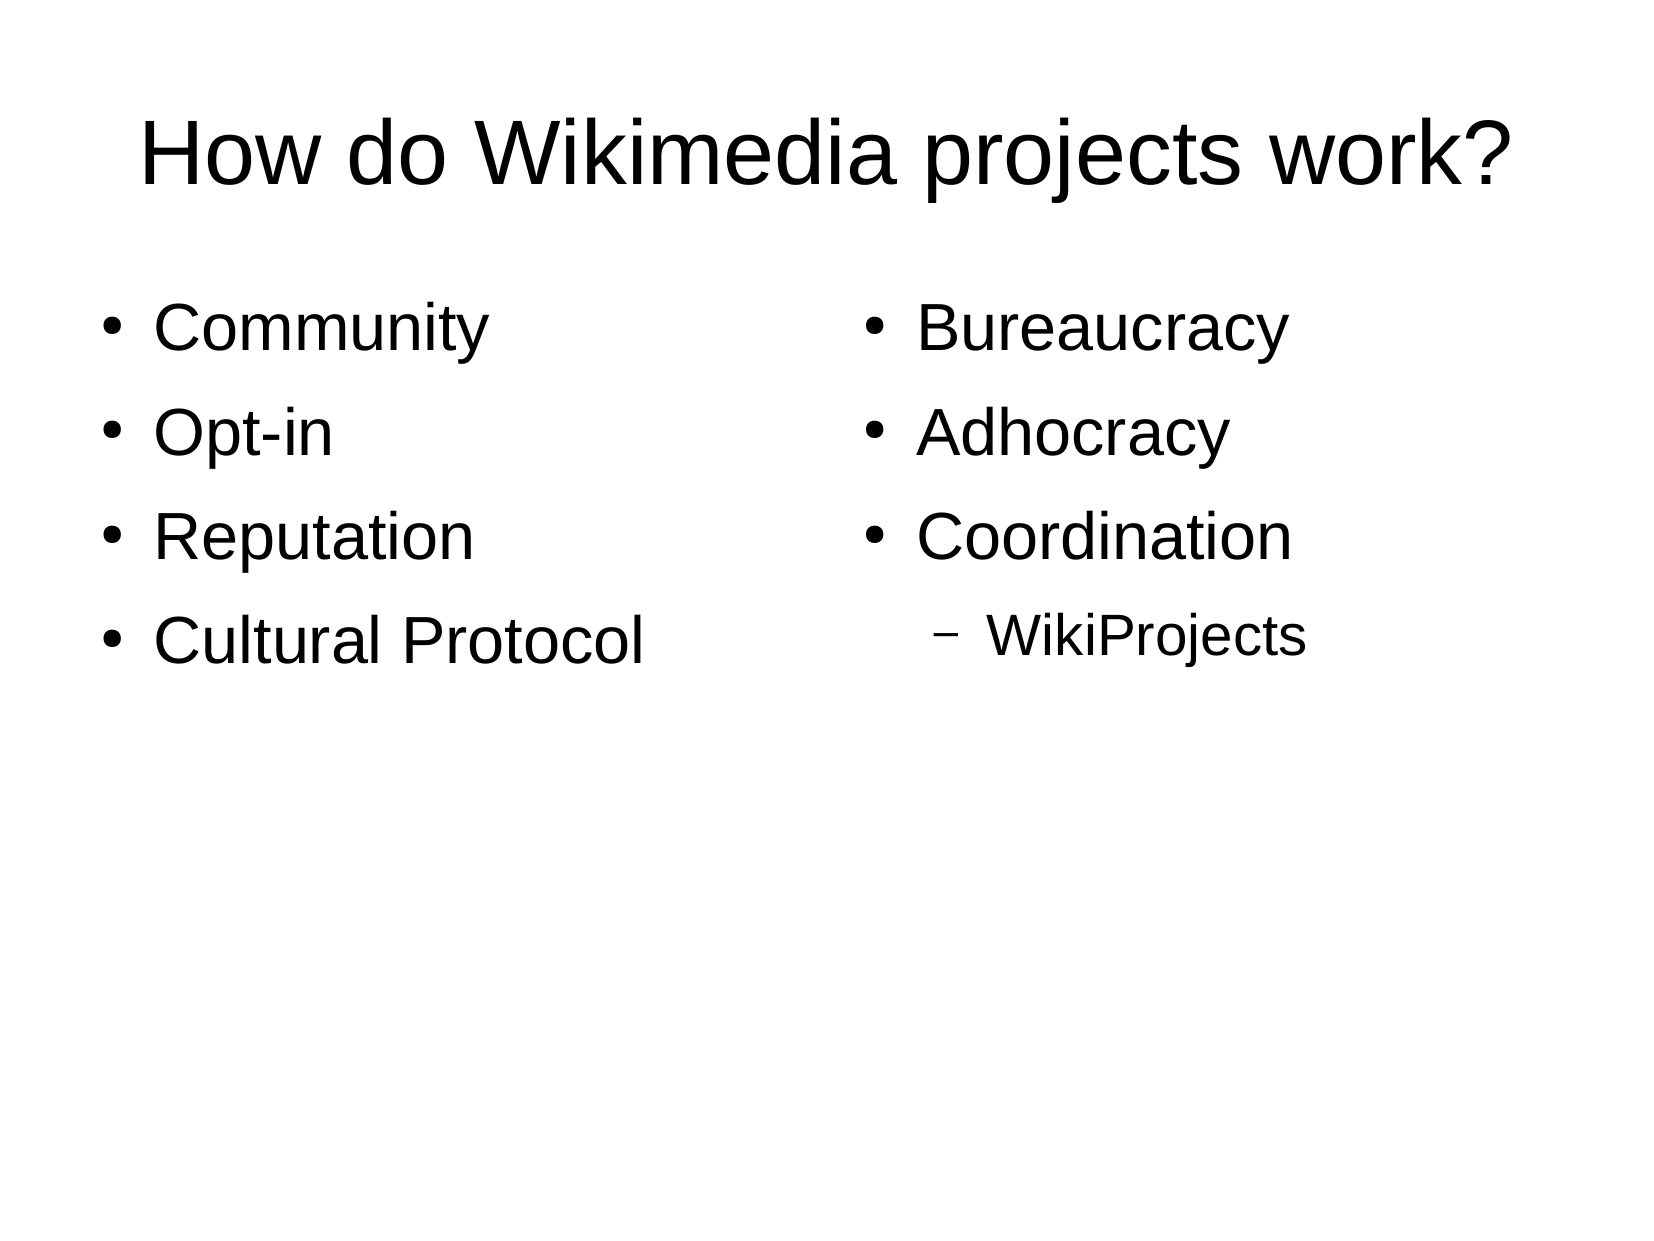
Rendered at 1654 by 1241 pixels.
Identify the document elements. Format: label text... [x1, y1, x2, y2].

list Community Opt-in Reputation Cultural Protocol [82, 290, 809, 1010]
title How do Wikimedia projects work? [82, 49, 1571, 257]
list Bureaucracy Adhocracy Coordination WikiProjects [845, 290, 1572, 1010]
